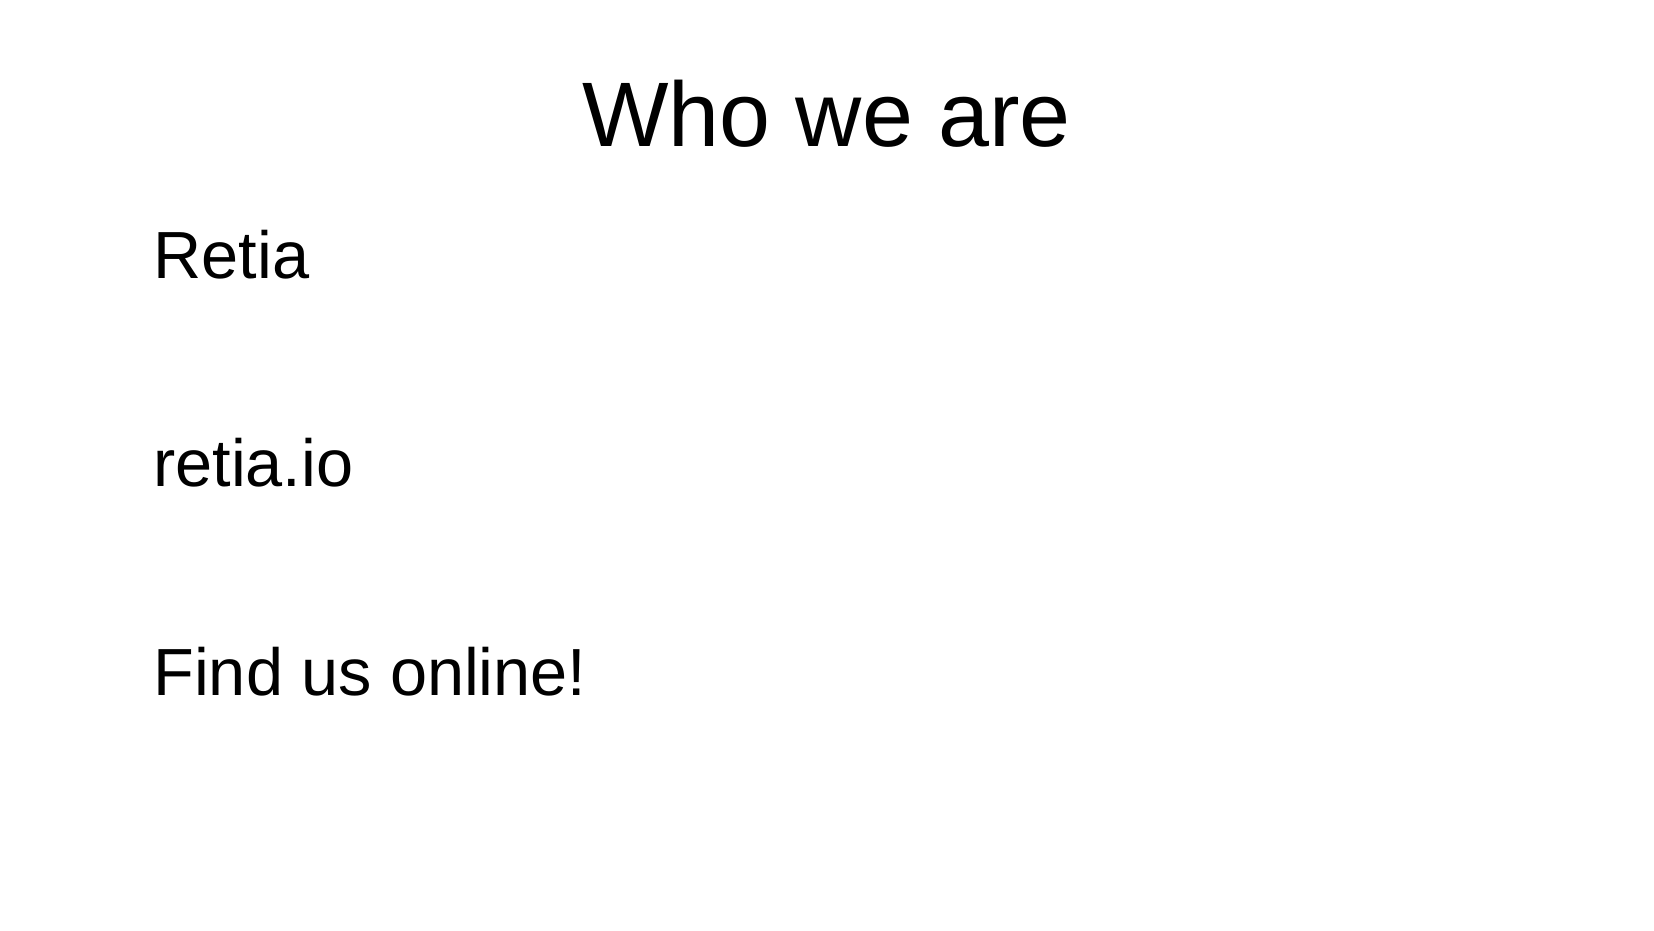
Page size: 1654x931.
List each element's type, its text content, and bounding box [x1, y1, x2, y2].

title Who we are [82, 37, 1571, 193]
list Retia retia.io Find us online! [82, 217, 1571, 758]
